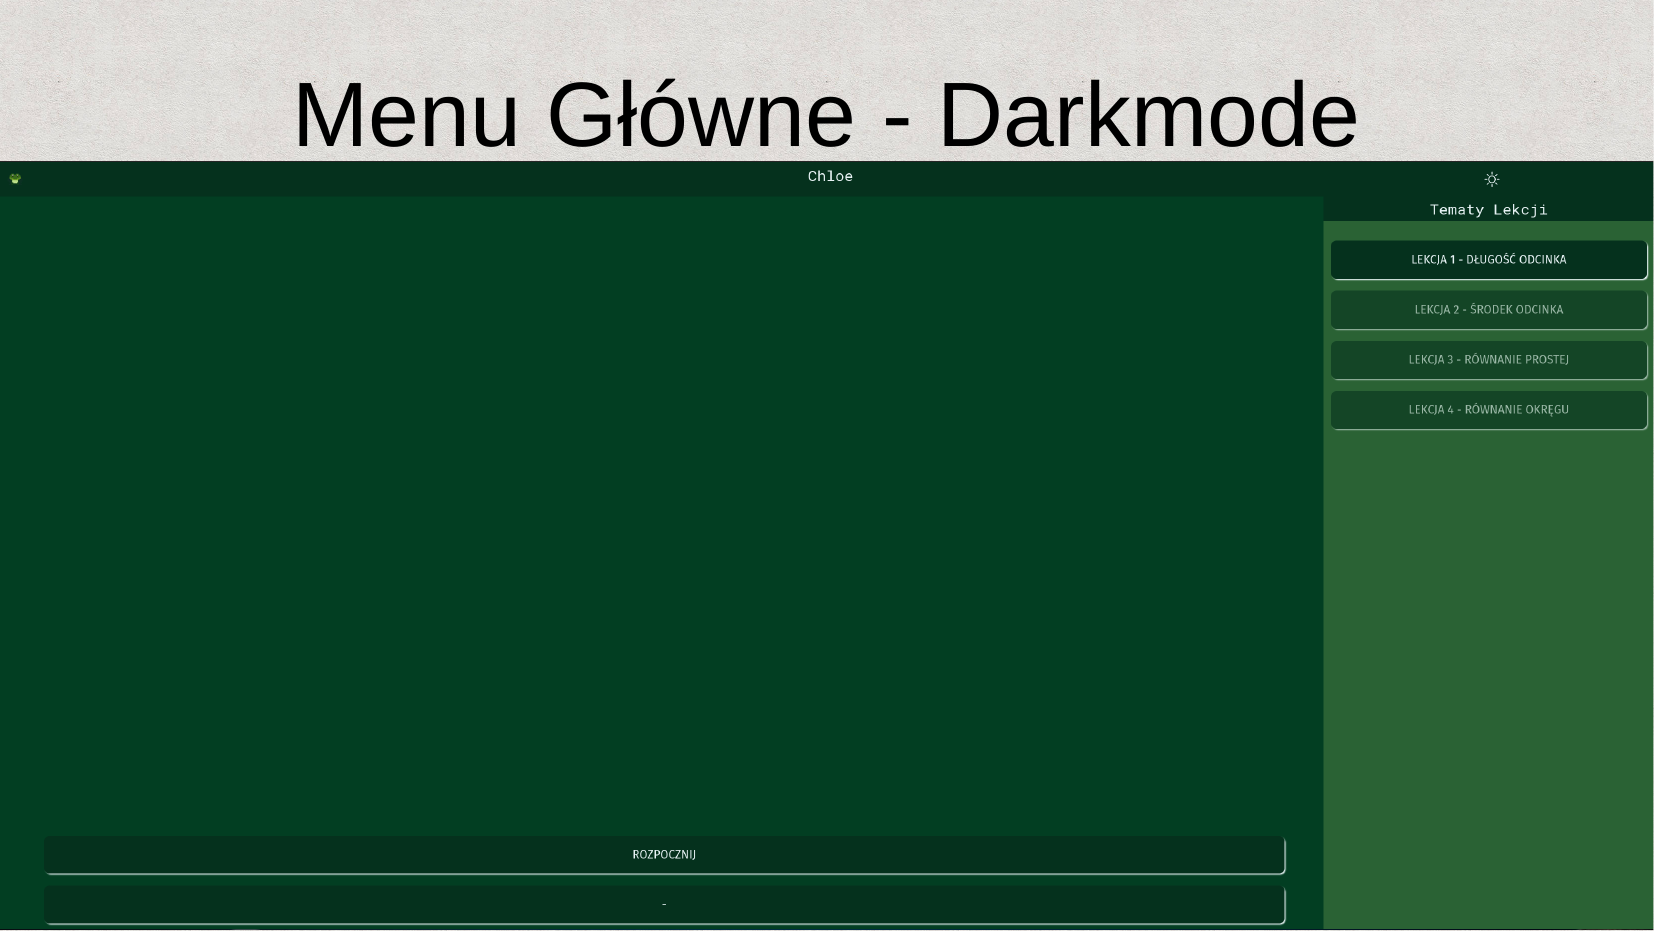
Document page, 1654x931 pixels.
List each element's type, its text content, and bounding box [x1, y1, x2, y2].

title Menu Główne - Darkmode [82, 37, 1571, 161]
picture [0, 0, 1654, 931]
